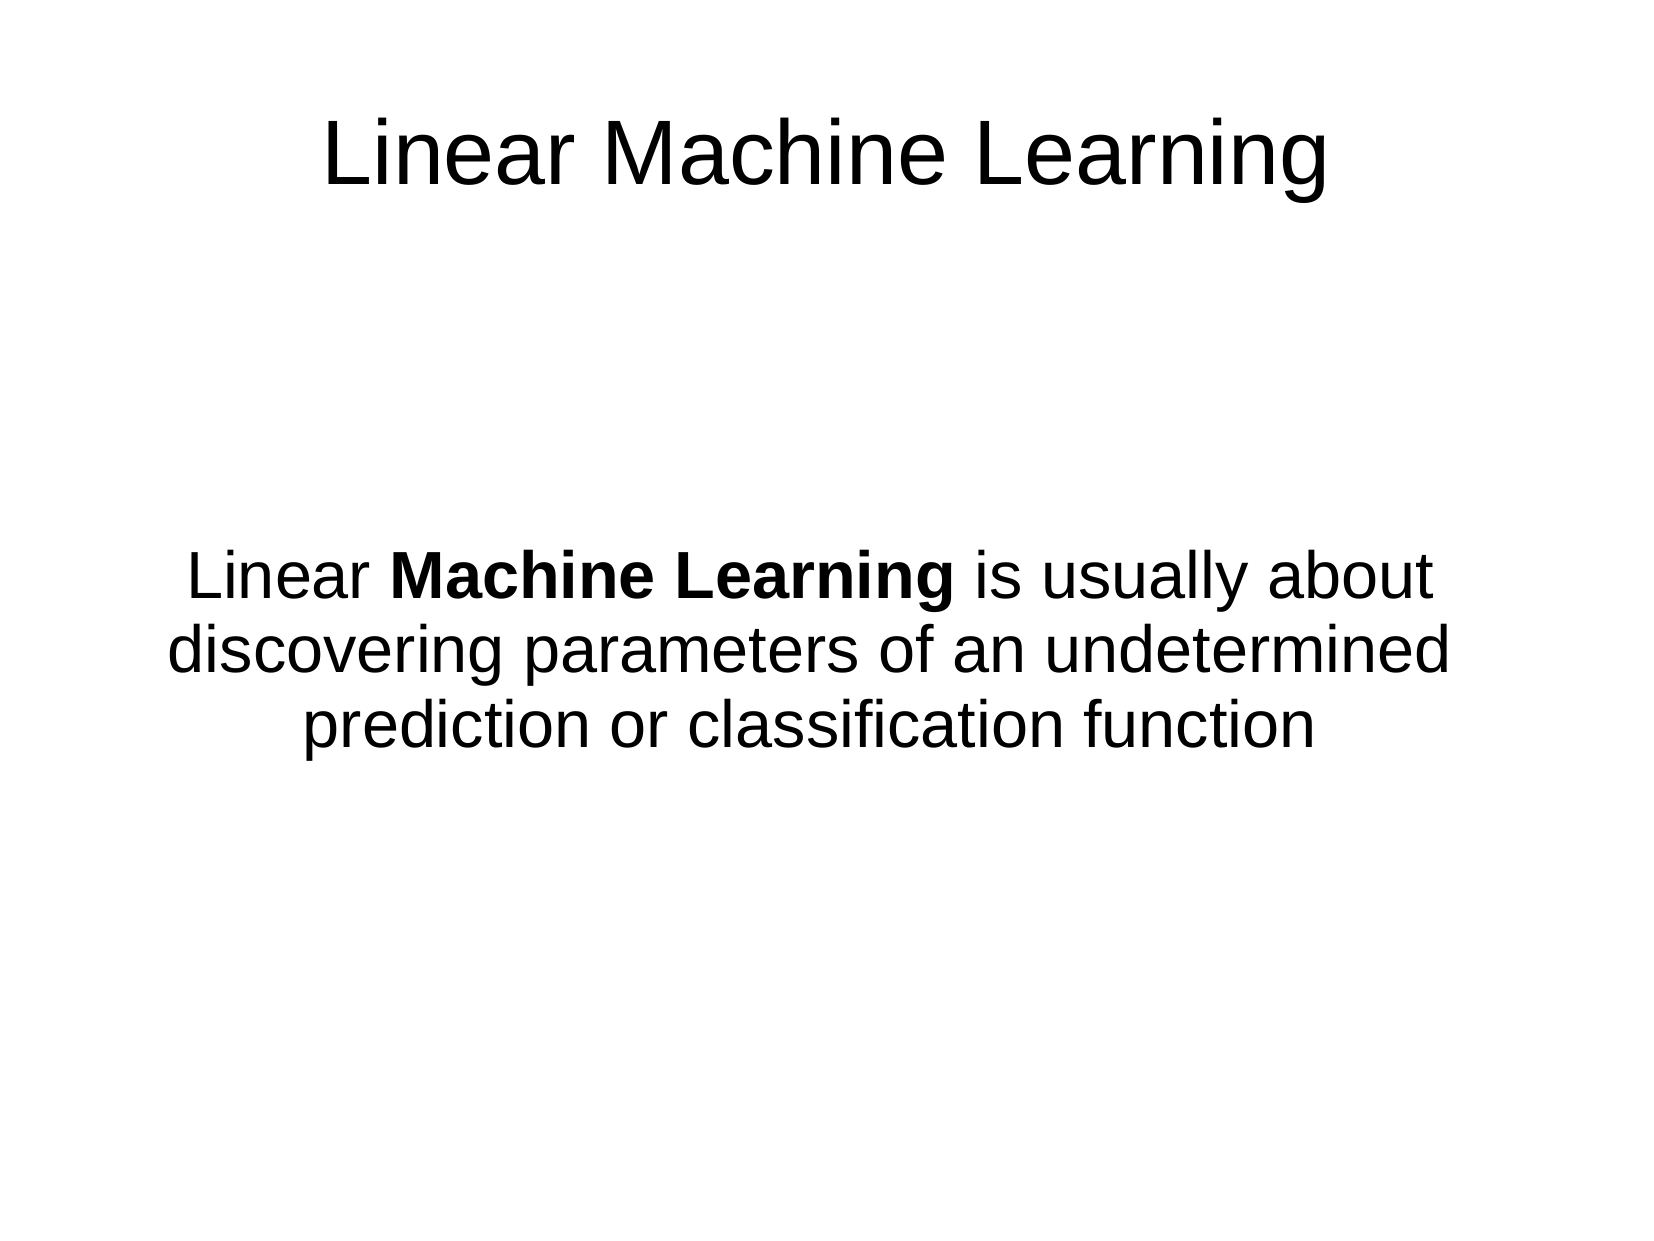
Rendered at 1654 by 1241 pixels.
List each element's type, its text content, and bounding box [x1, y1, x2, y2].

title Linear Machine Learning [82, 49, 1571, 257]
subtitle Linear Machine Learning is usually about discovering parameters of an undetermined prediction or classification function [82, 290, 1538, 1010]
